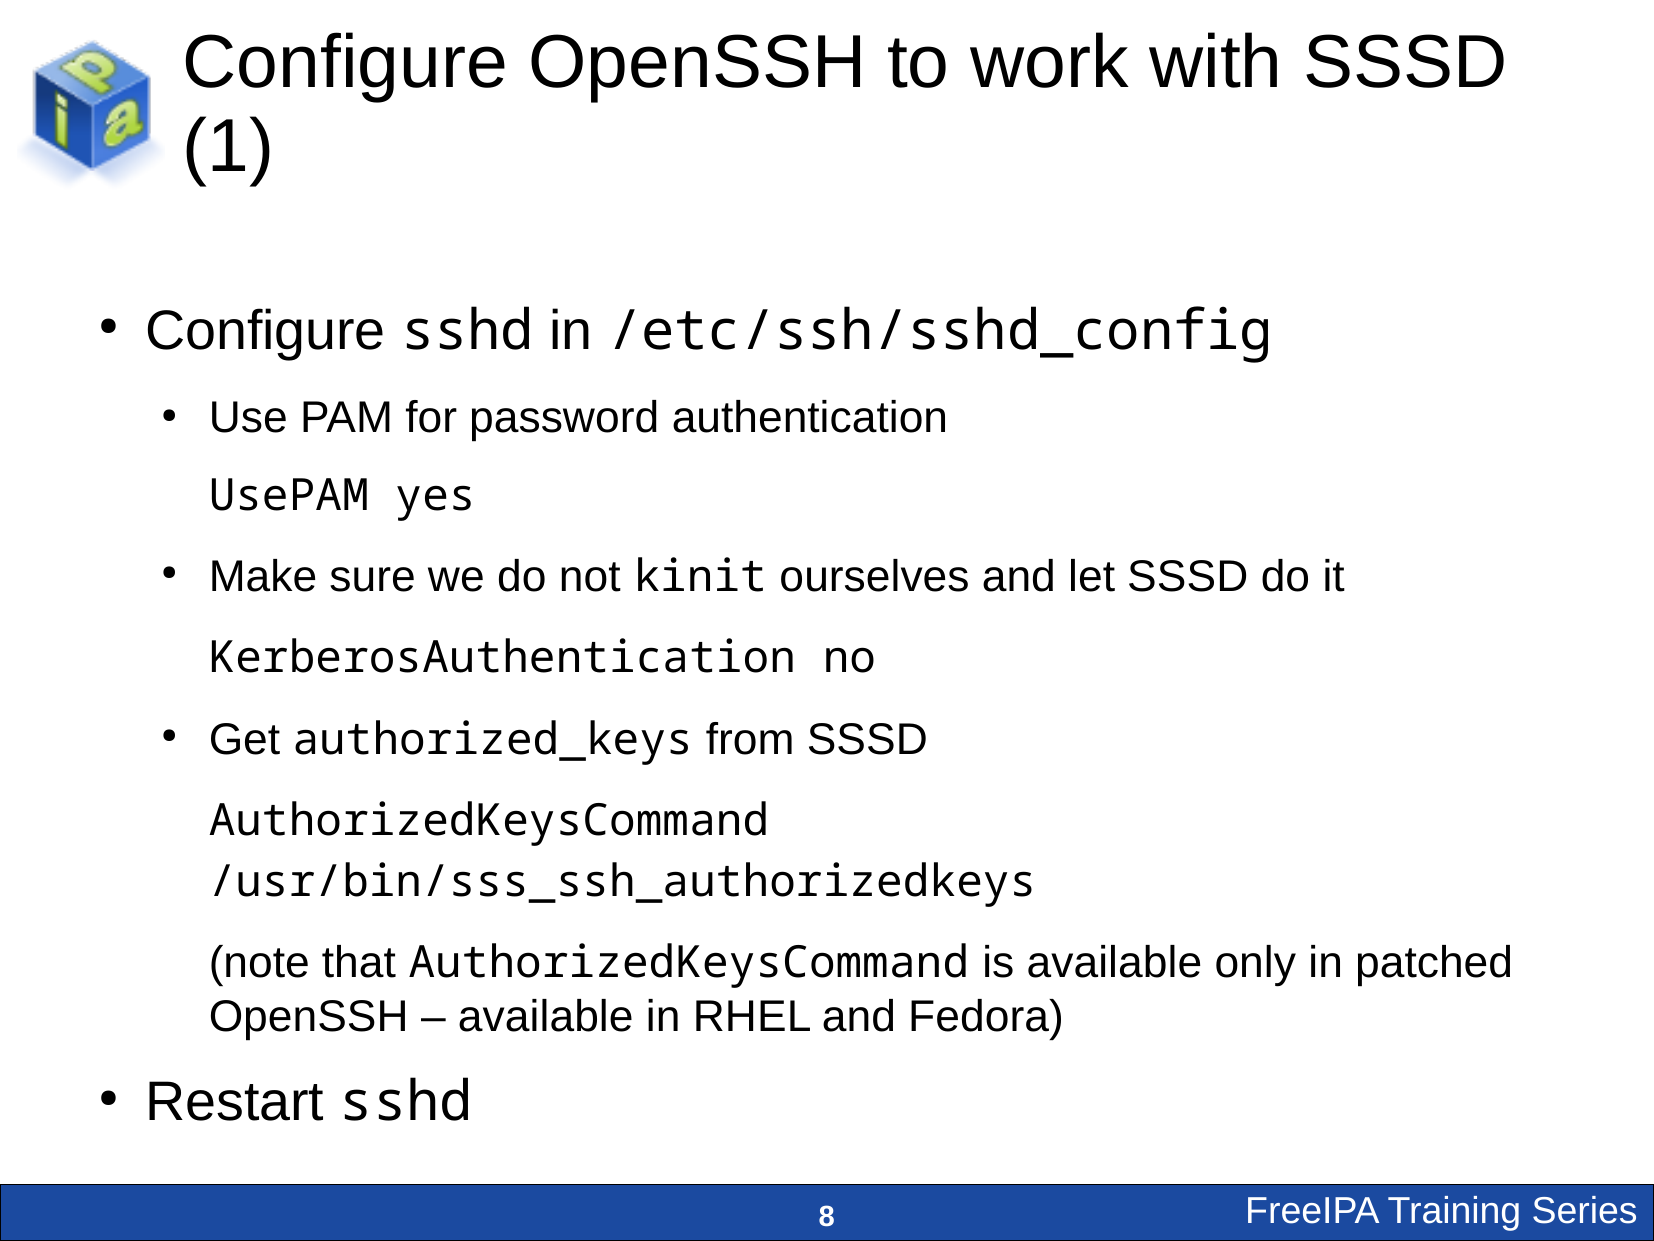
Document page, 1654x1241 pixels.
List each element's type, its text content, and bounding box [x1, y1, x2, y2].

picture [17, 34, 165, 193]
list Configure sshd in /etc/ssh/sshd_config Use PAM for password authentication UsePAM yes Make sure we do not kinit ourselves and let SSSD do it KerberosAuthentication no Get authorized_keys from SSSD AuthorizedKeysCommand /usr/bin/sss_ssh_authorizedkeys (note that AuthorizedKeysCommand is available only in patched OpenSSH – available in RHEL and Fedora) Restart sshd [82, 290, 1571, 1140]
title Configure OpenSSH to work with SSSD (1) [182, 19, 1579, 188]
